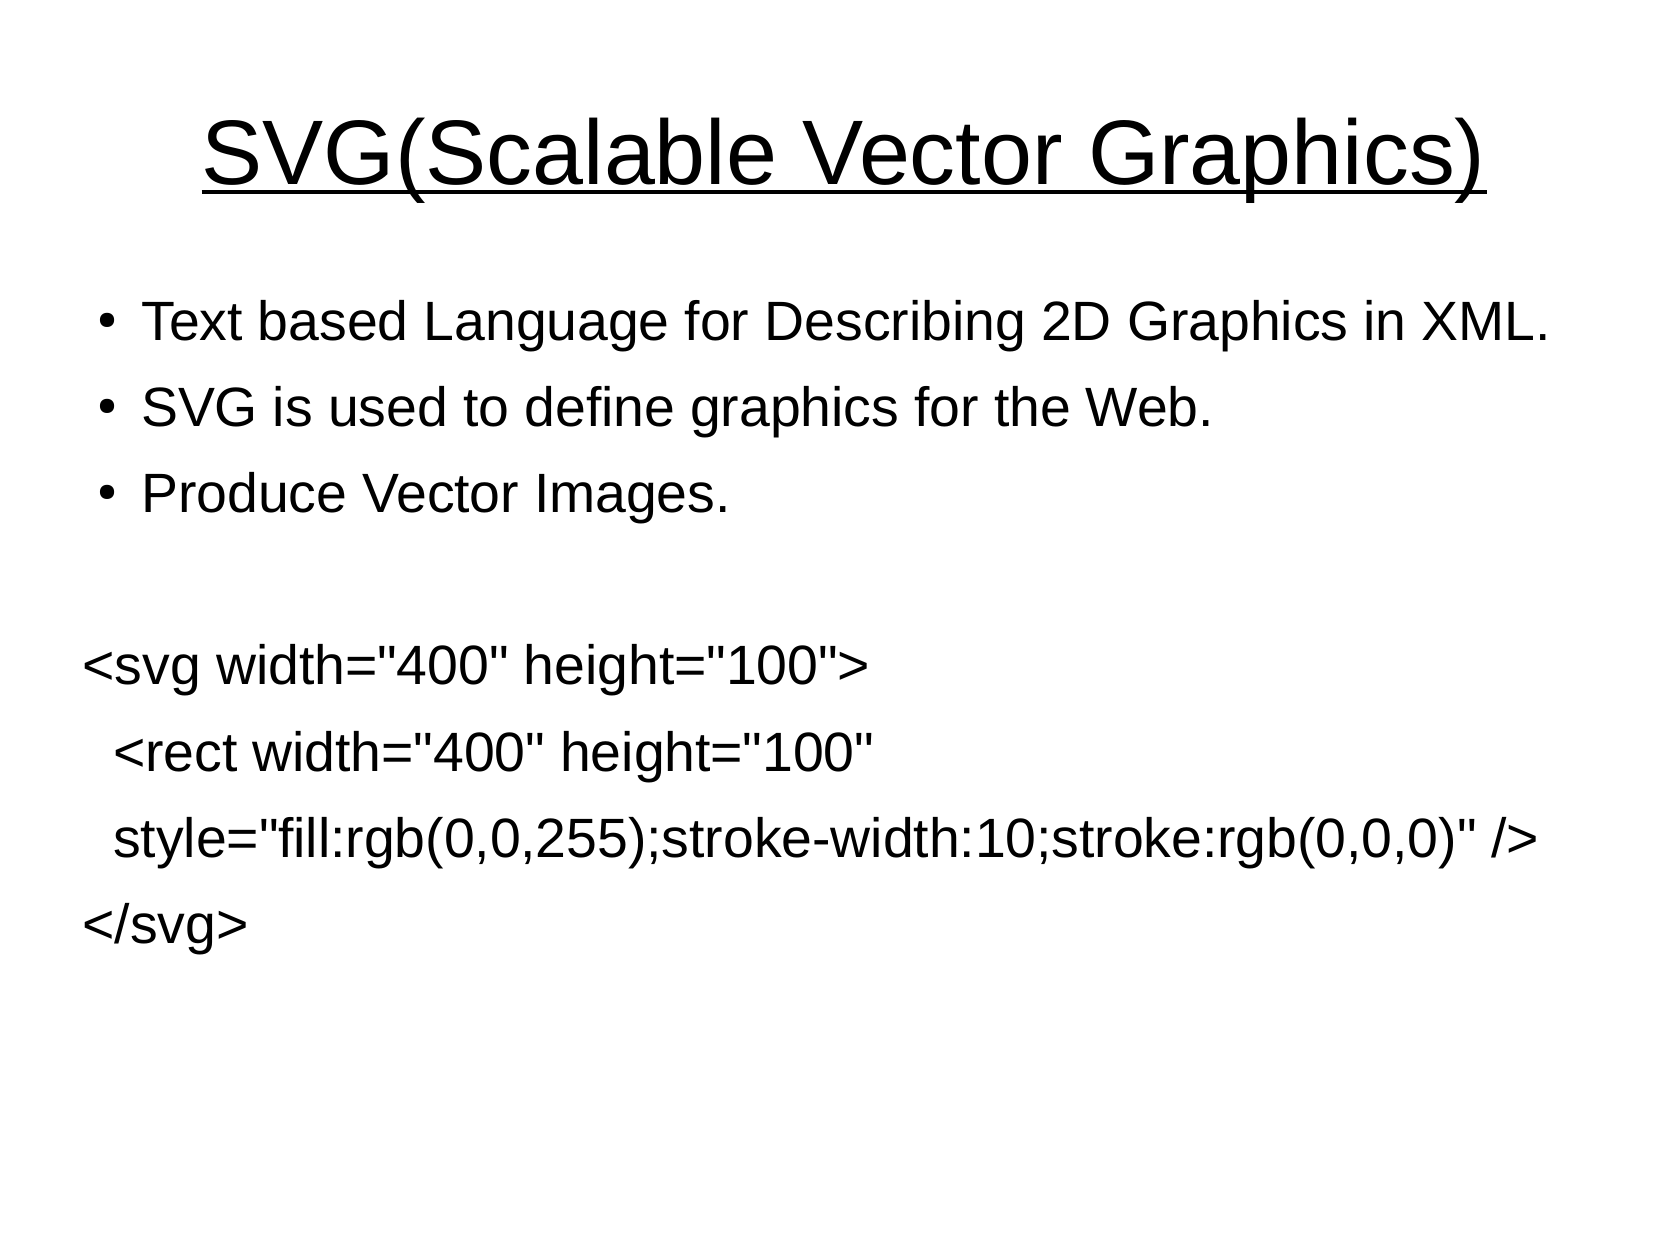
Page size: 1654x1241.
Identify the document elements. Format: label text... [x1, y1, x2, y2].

list Text based Language for Describing 2D Graphics in XML. SVG is used to define graphics for the Web. Produce Vector Images. <svg width="400" height="100"> <rect width="400" height="100" style="fill:rgb(0,0,255);stroke-width:10;stroke:rgb(0,0,0)" /> </svg> [82, 290, 1571, 1010]
title SVG(Scalable Vector Graphics) [82, 49, 1571, 257]
